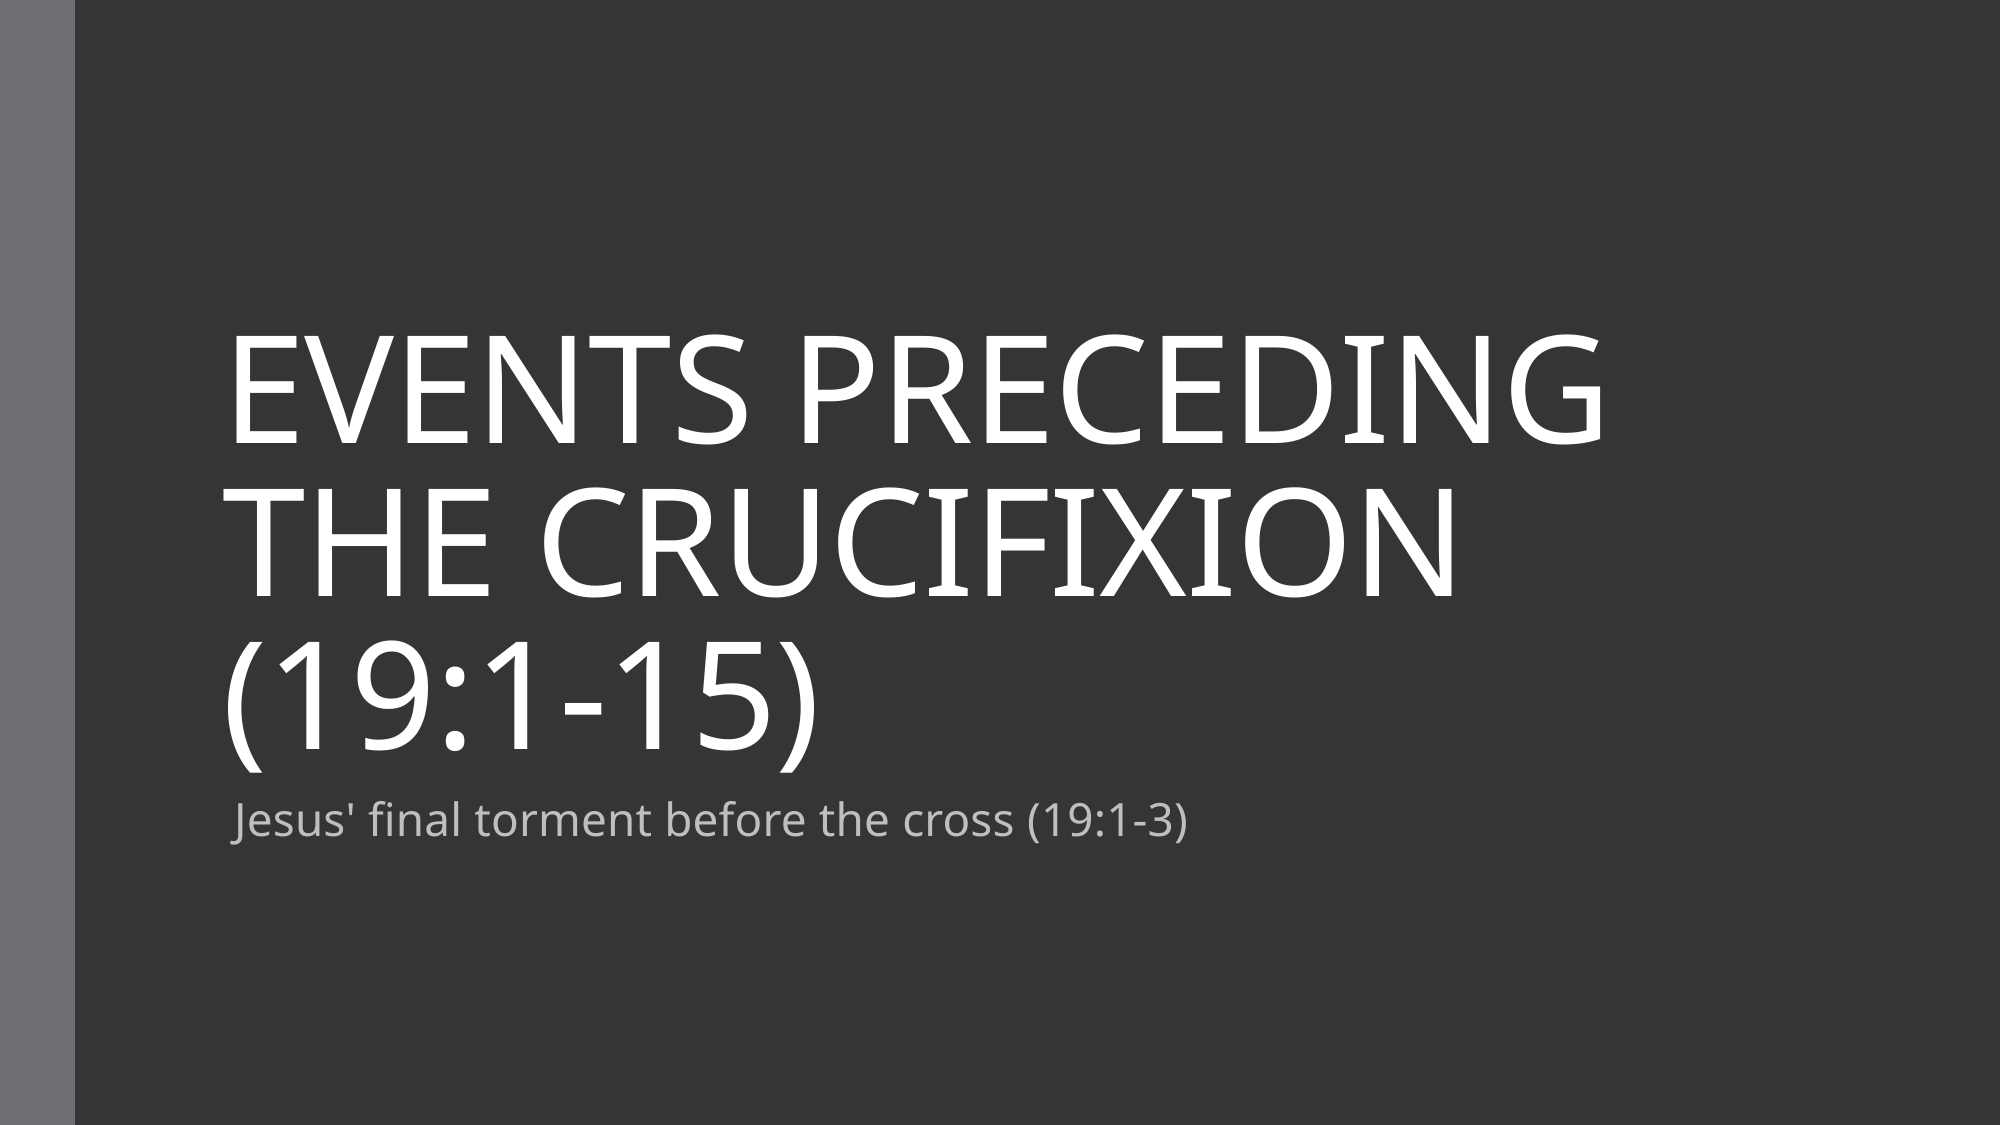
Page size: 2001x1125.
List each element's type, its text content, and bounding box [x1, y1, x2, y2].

subtitle Jesus' final torment before the cross (19:1-3) [206, 787, 1752, 1066]
title EVENTS PRECEDING THE CRUCIFIXION (19:1-15) [206, 124, 1752, 787]
